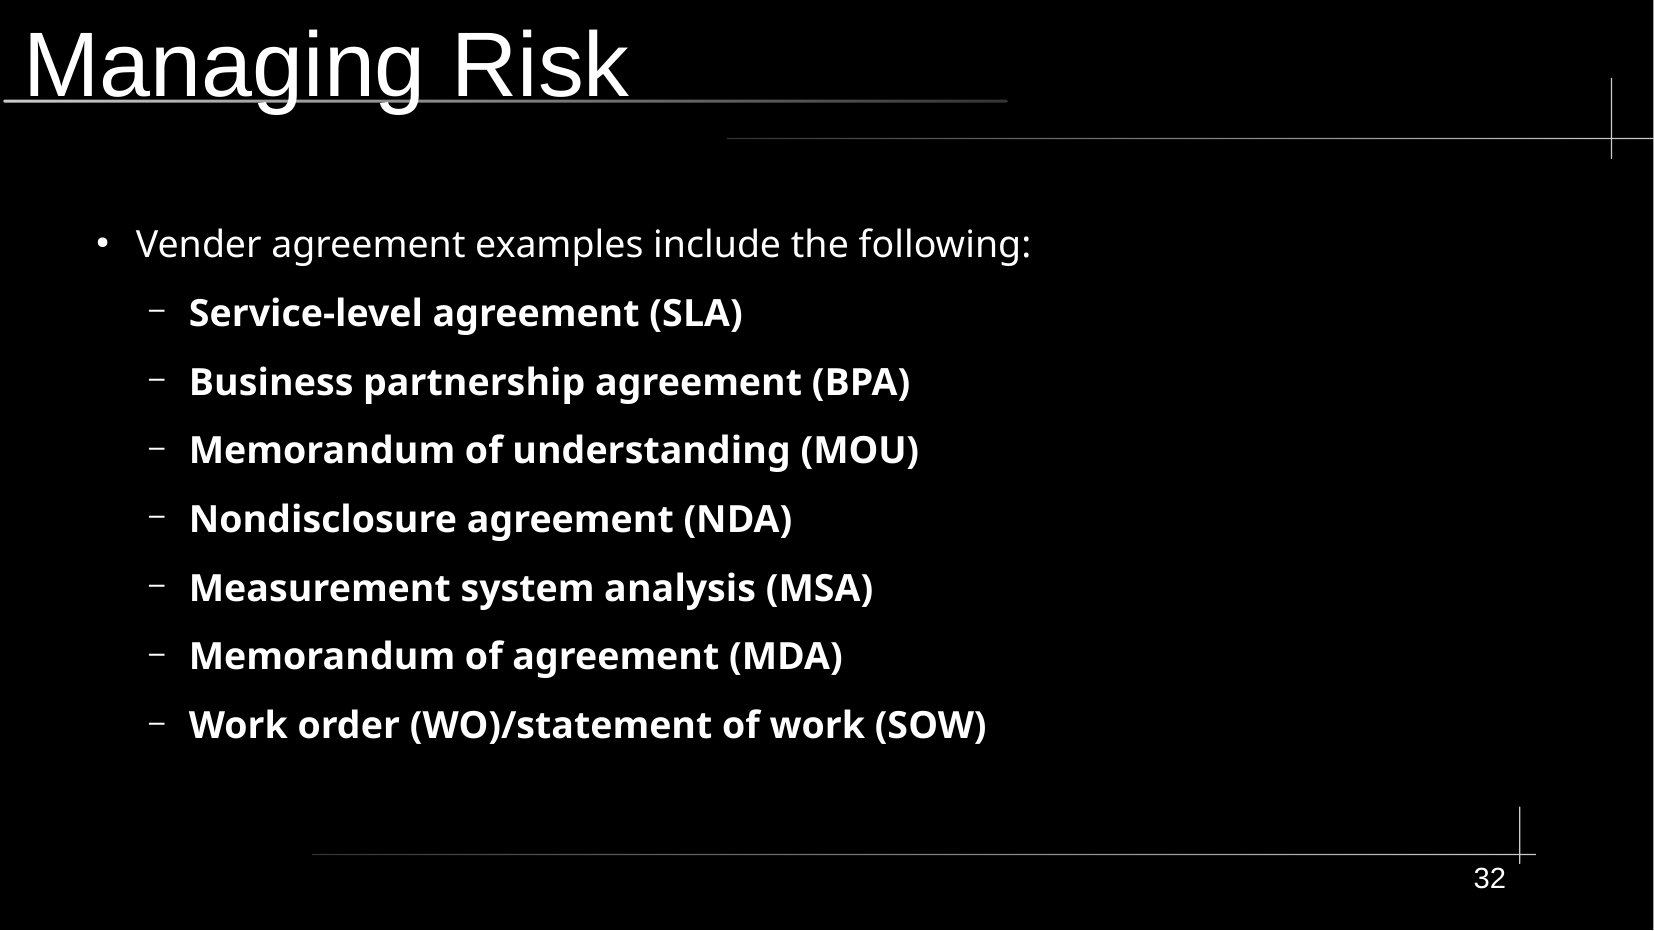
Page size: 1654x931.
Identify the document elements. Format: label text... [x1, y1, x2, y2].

title Managing Risk [23, 11, 1589, 119]
list Vender agreement examples include the following: Service-level agreement (SLA) Business partnership agreement (BPA) Memorandum of understanding (MOU) Nondisclosure agreement (NDA) Measurement system analysis (MSA) Memorandum of agreement (MDA) Work order (WO)/statement of work (SOW) [82, 217, 1571, 758]
